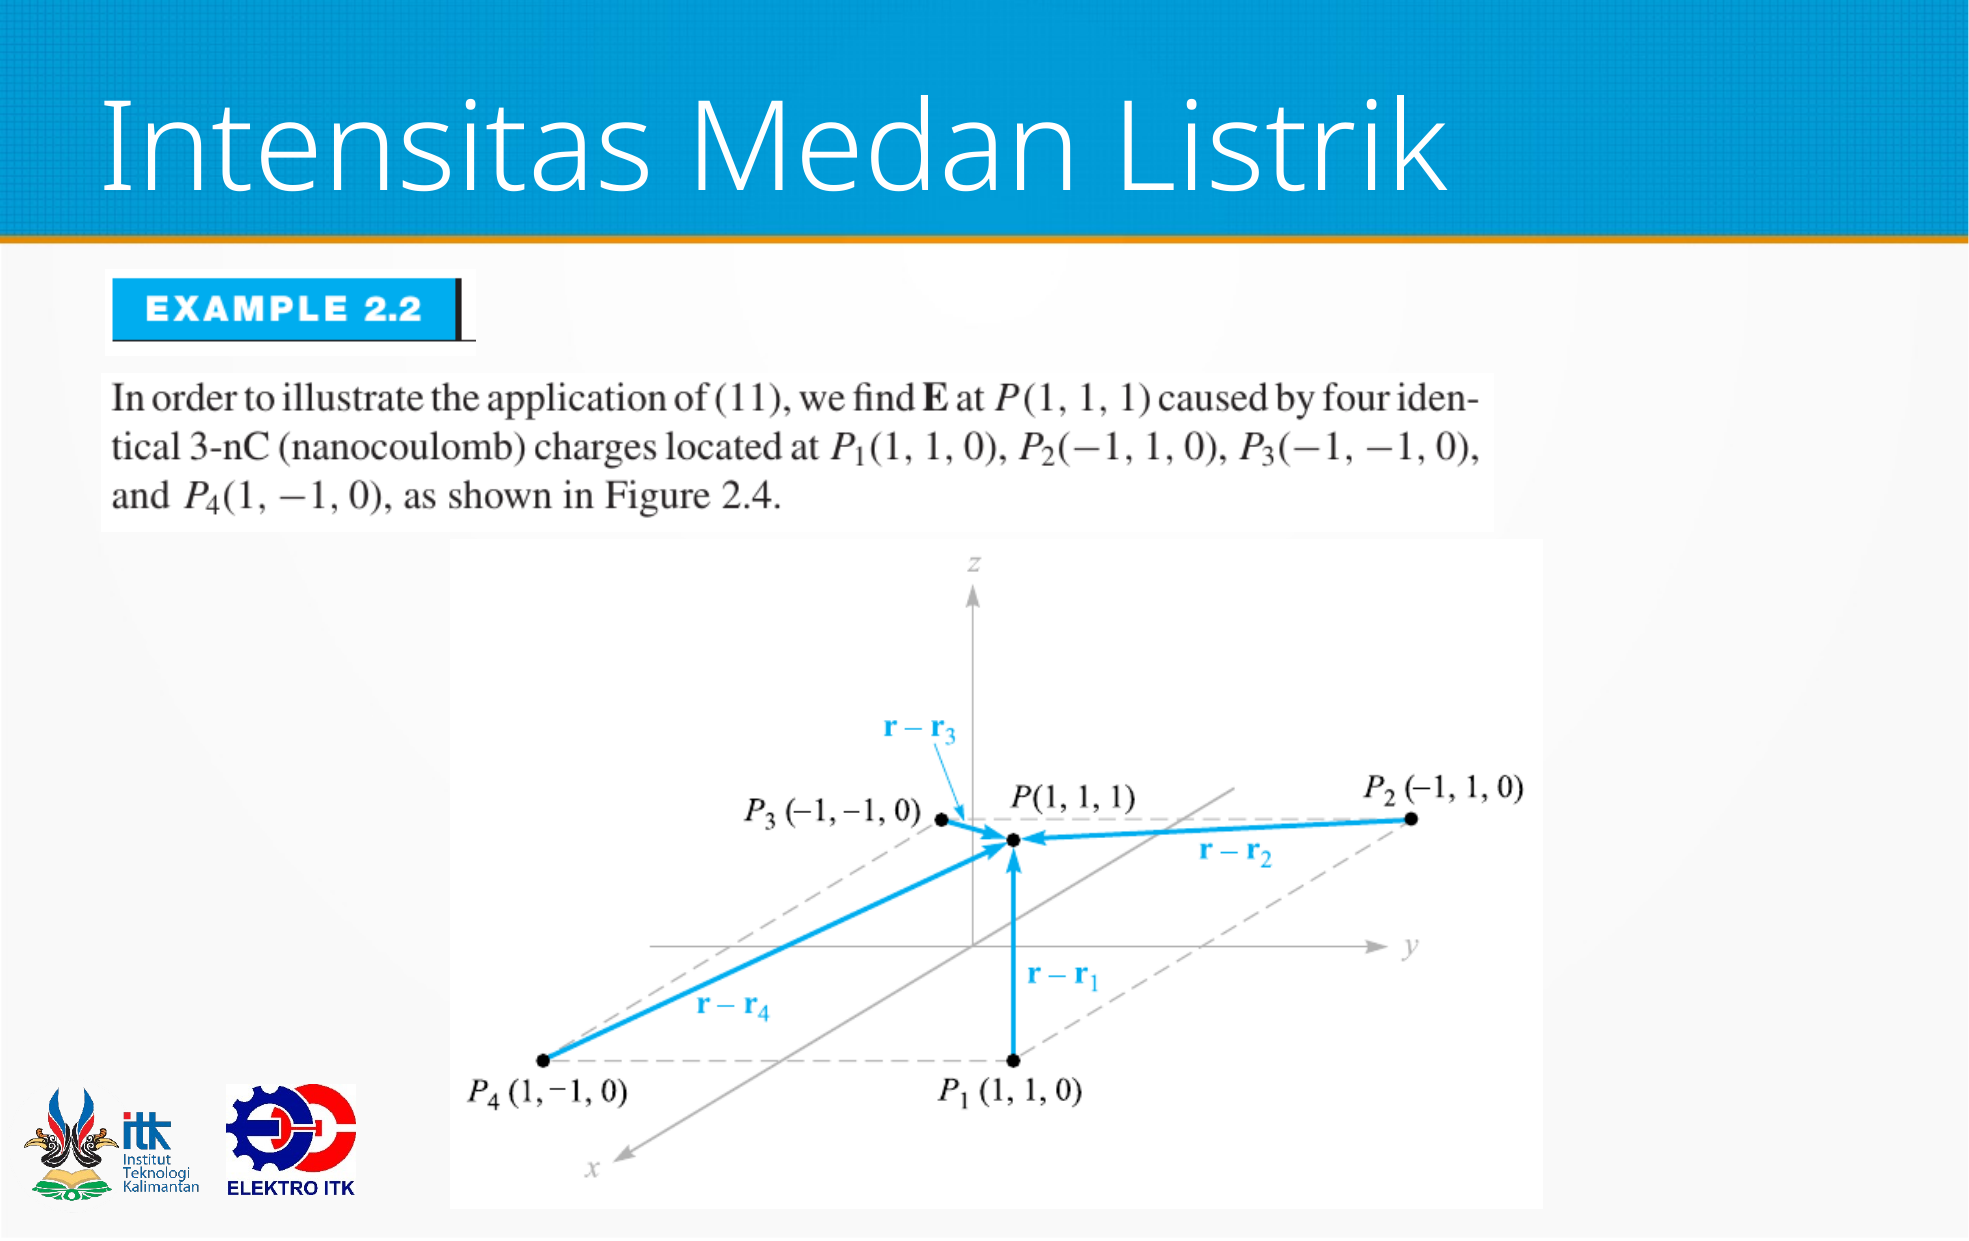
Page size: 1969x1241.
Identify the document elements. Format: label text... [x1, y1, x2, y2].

title Intensitas Medan Listrik [98, 19, 1870, 227]
picture [0, 233, 1969, 1241]
